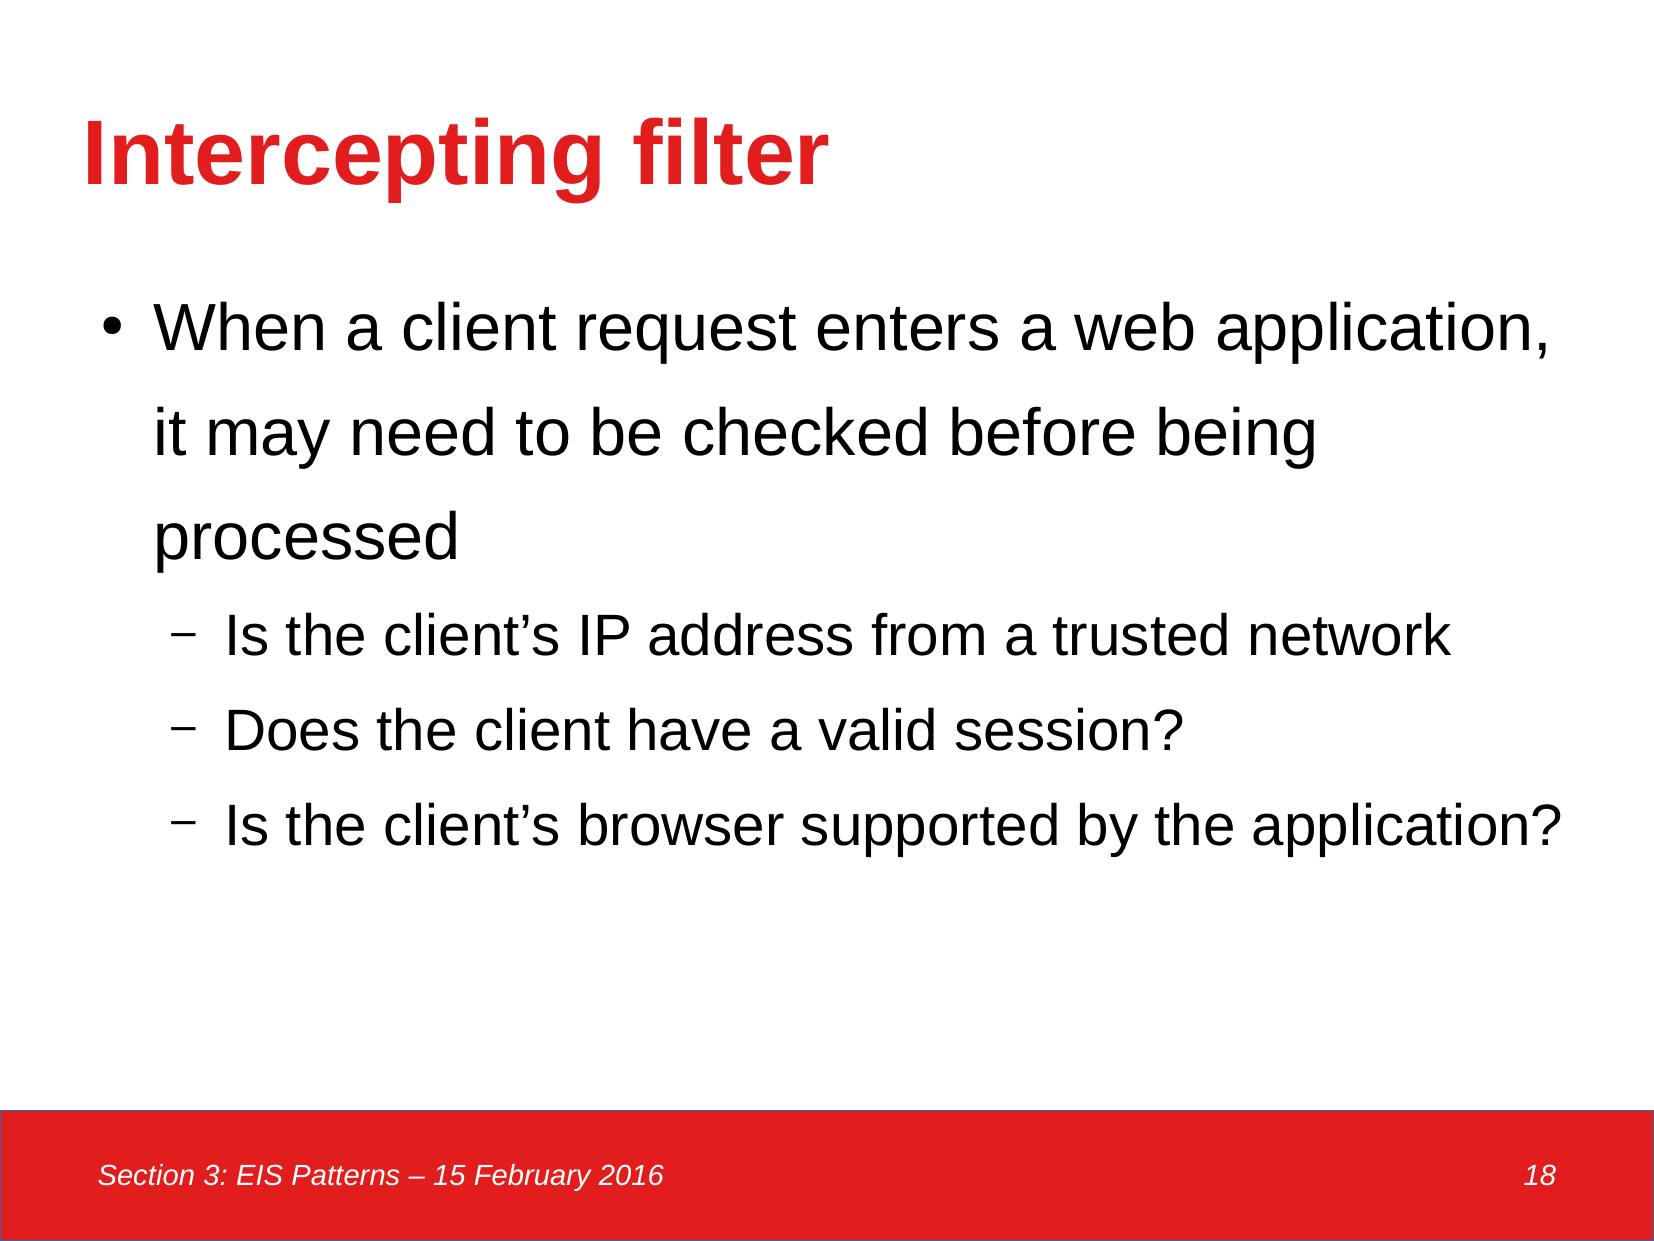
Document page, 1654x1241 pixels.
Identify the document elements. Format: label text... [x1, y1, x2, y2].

list When a client request enters a web application, it may need to be checked before being processed Is the client’s IP address from a trusted network Does the client have a valid session? Is the client’s browser supported by the application? [82, 290, 1571, 1010]
title Intercepting filter [82, 49, 1571, 257]
